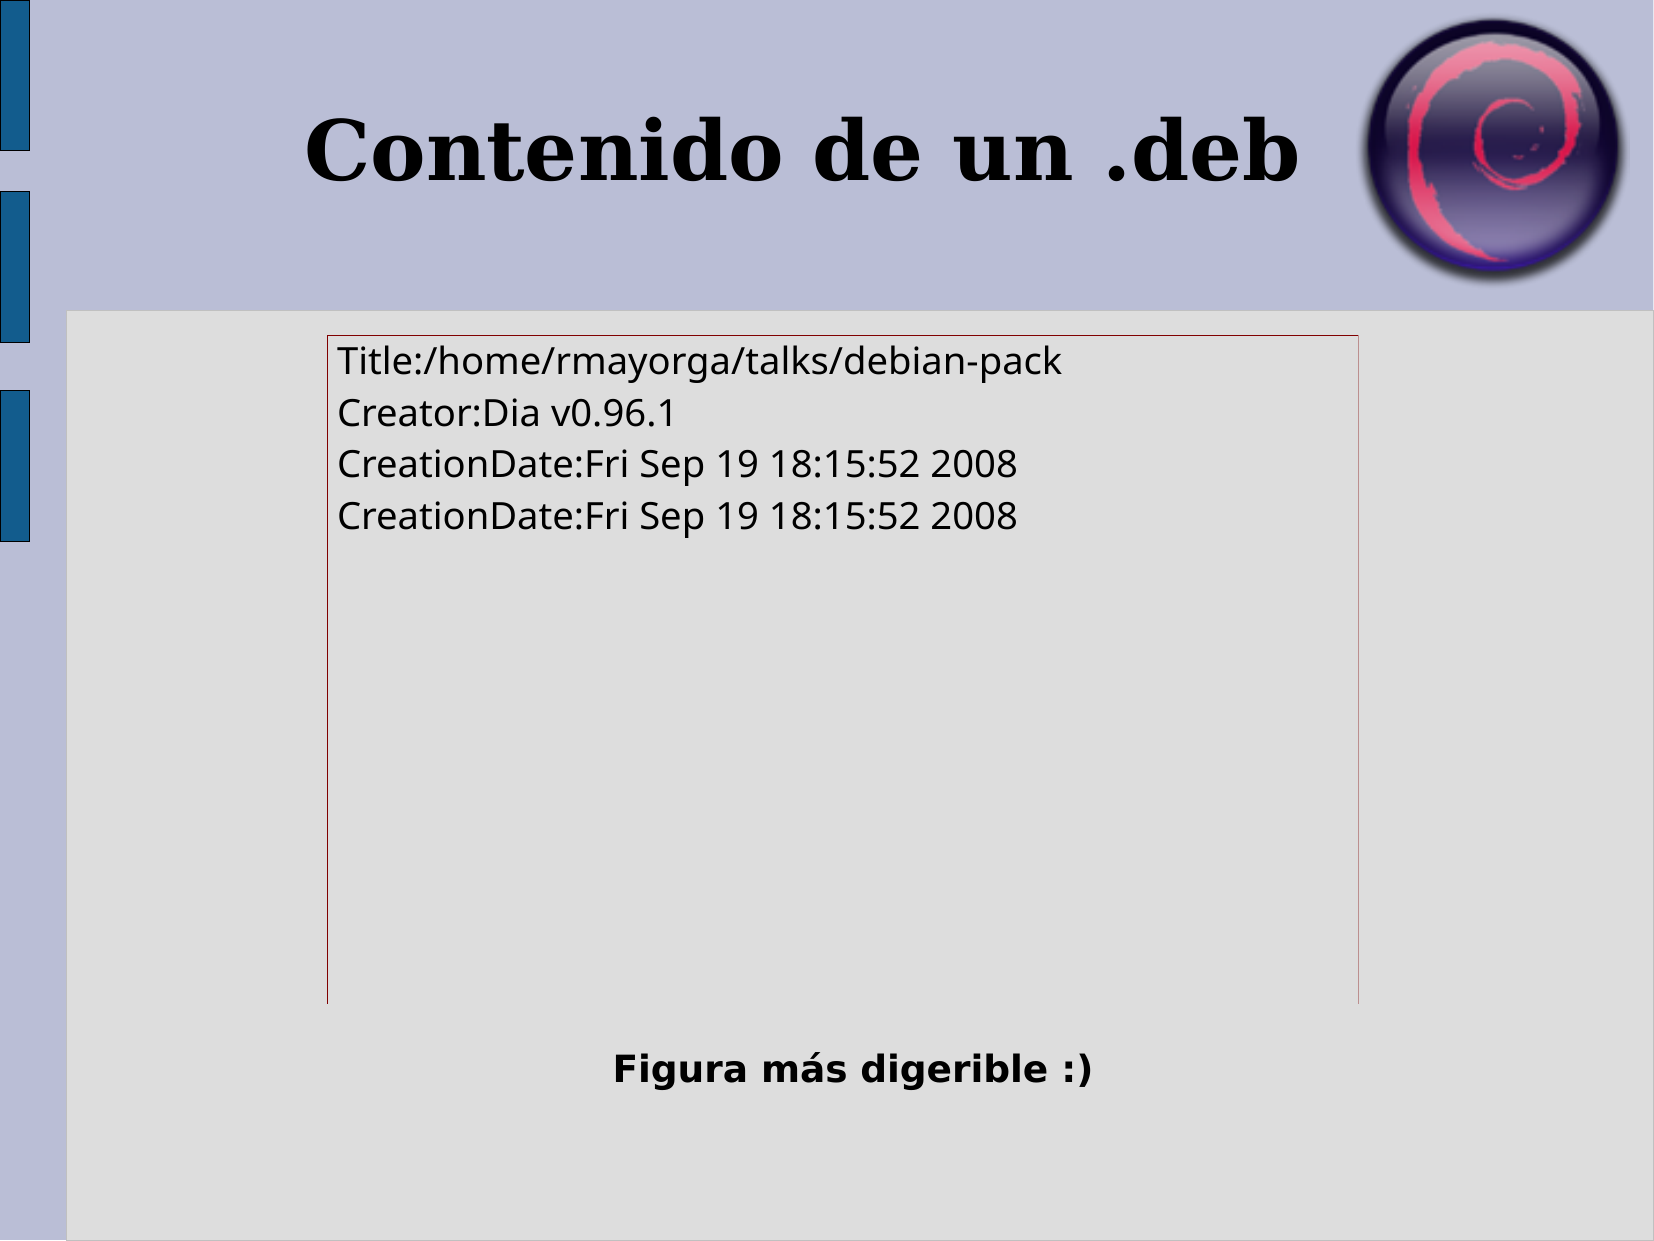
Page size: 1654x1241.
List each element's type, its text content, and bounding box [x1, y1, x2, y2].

text_box Contenido de un .deb [35, 94, 1571, 208]
picture [324, 332, 1359, 1004]
picture [1334, 5, 1630, 302]
text_box Figura más digerible :) [597, 1040, 1176, 1128]
